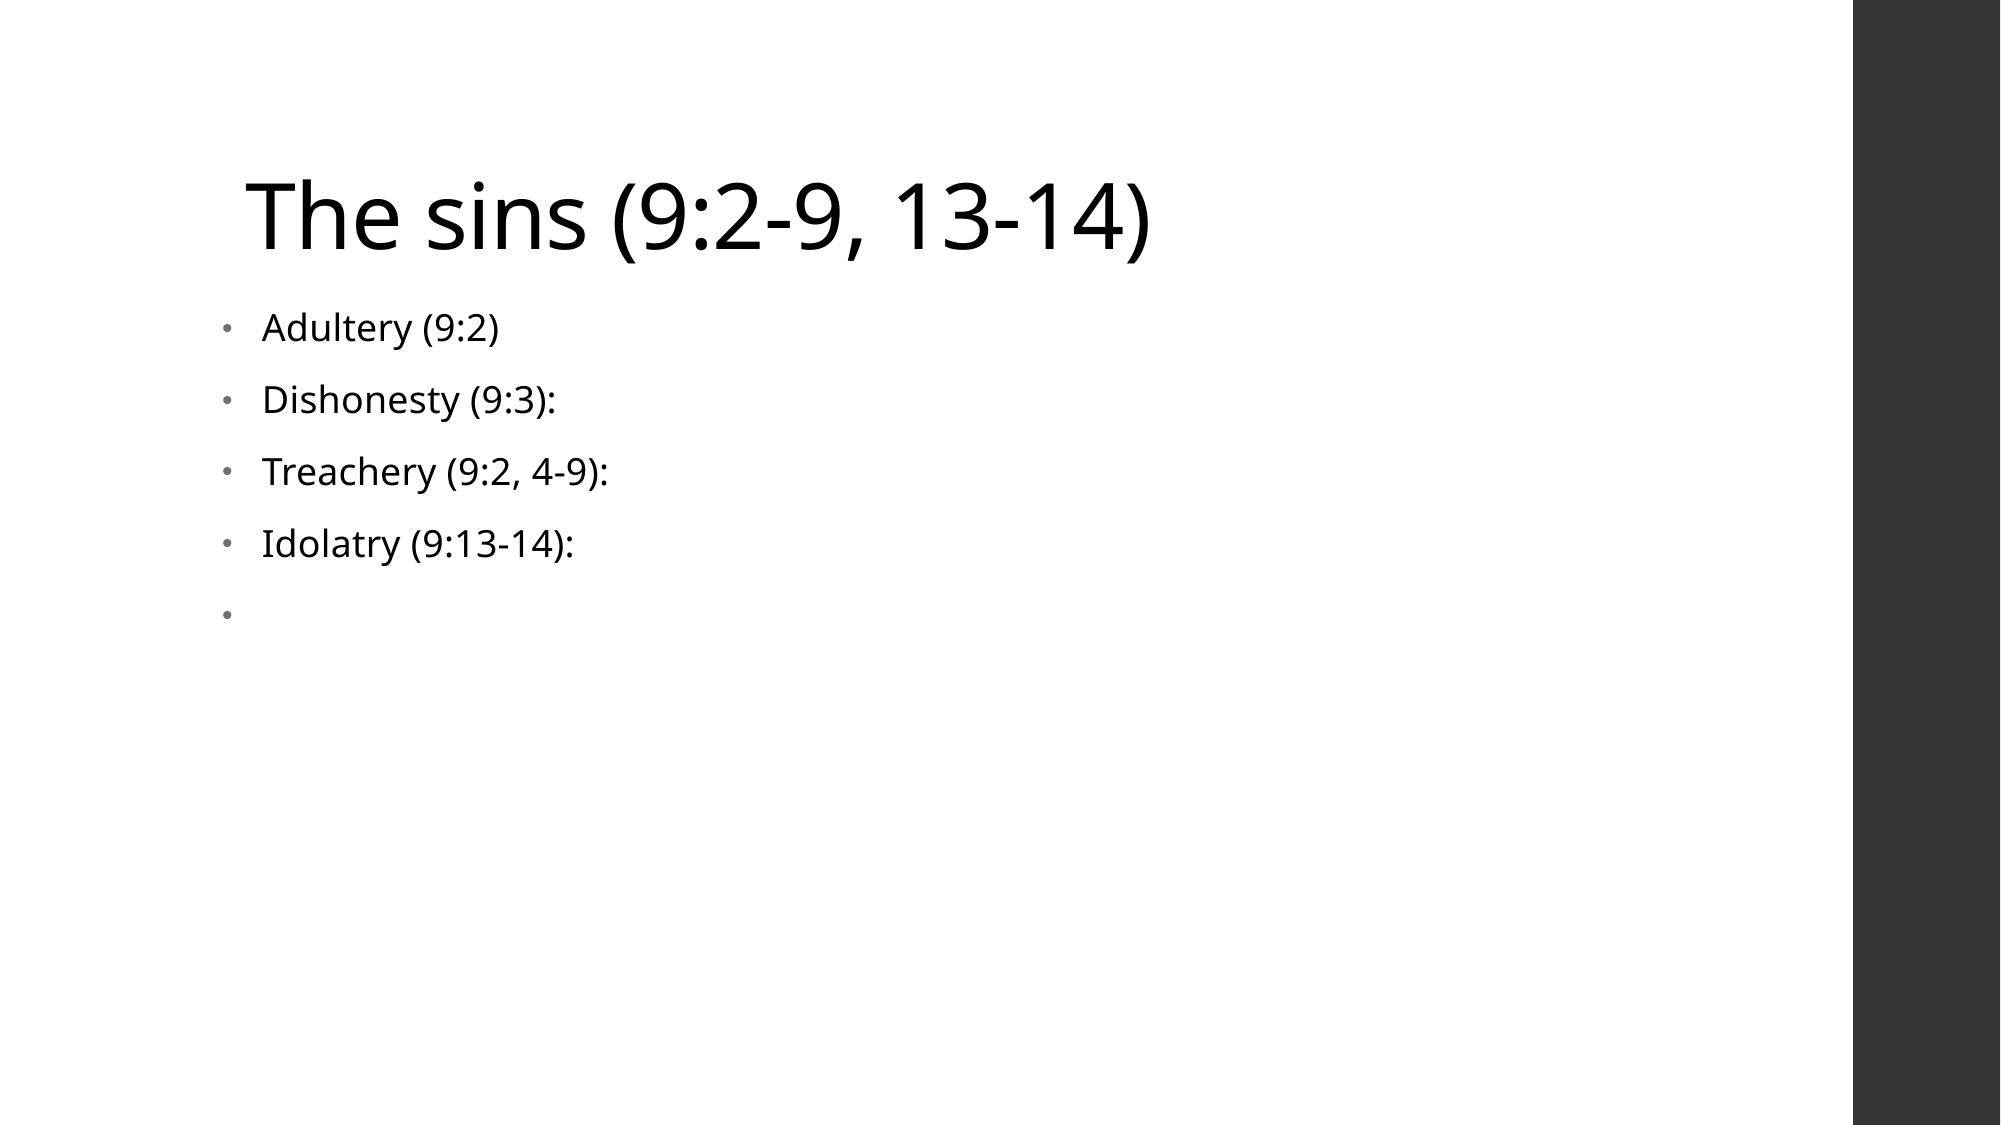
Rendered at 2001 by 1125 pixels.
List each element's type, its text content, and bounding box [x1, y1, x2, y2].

title The sins (9:2-9, 13-14) [206, 60, 1797, 278]
list Adultery (9:2) Dishonesty (9:3): Treachery (9:2, 4-9): Idolatry (9:13-14): [206, 299, 1617, 1014]
